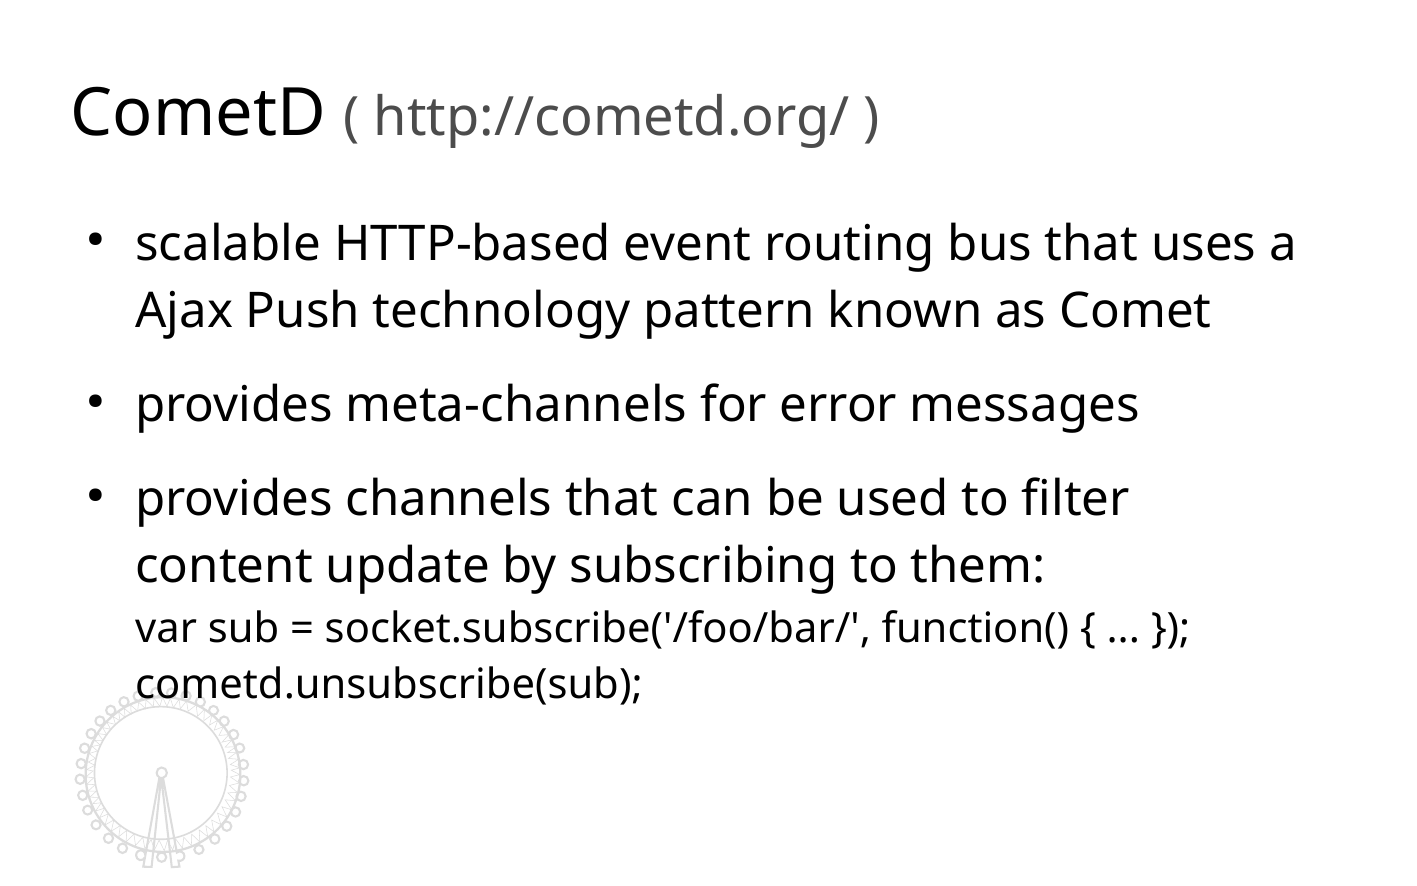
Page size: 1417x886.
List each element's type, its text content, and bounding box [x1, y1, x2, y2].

title CometD ( http://cometd.org/ ) [70, 35, 1346, 184]
list scalable HTTP-based event routing bus that uses a Ajax Push technology pattern known as Comet provides meta-channels for error messages provides channels that can be used to filter content update by subscribing to them: var sub = socket.subscribe('/foo/bar/', function() { ... }); cometd.unsubscribe(sub); [70, 207, 1318, 721]
